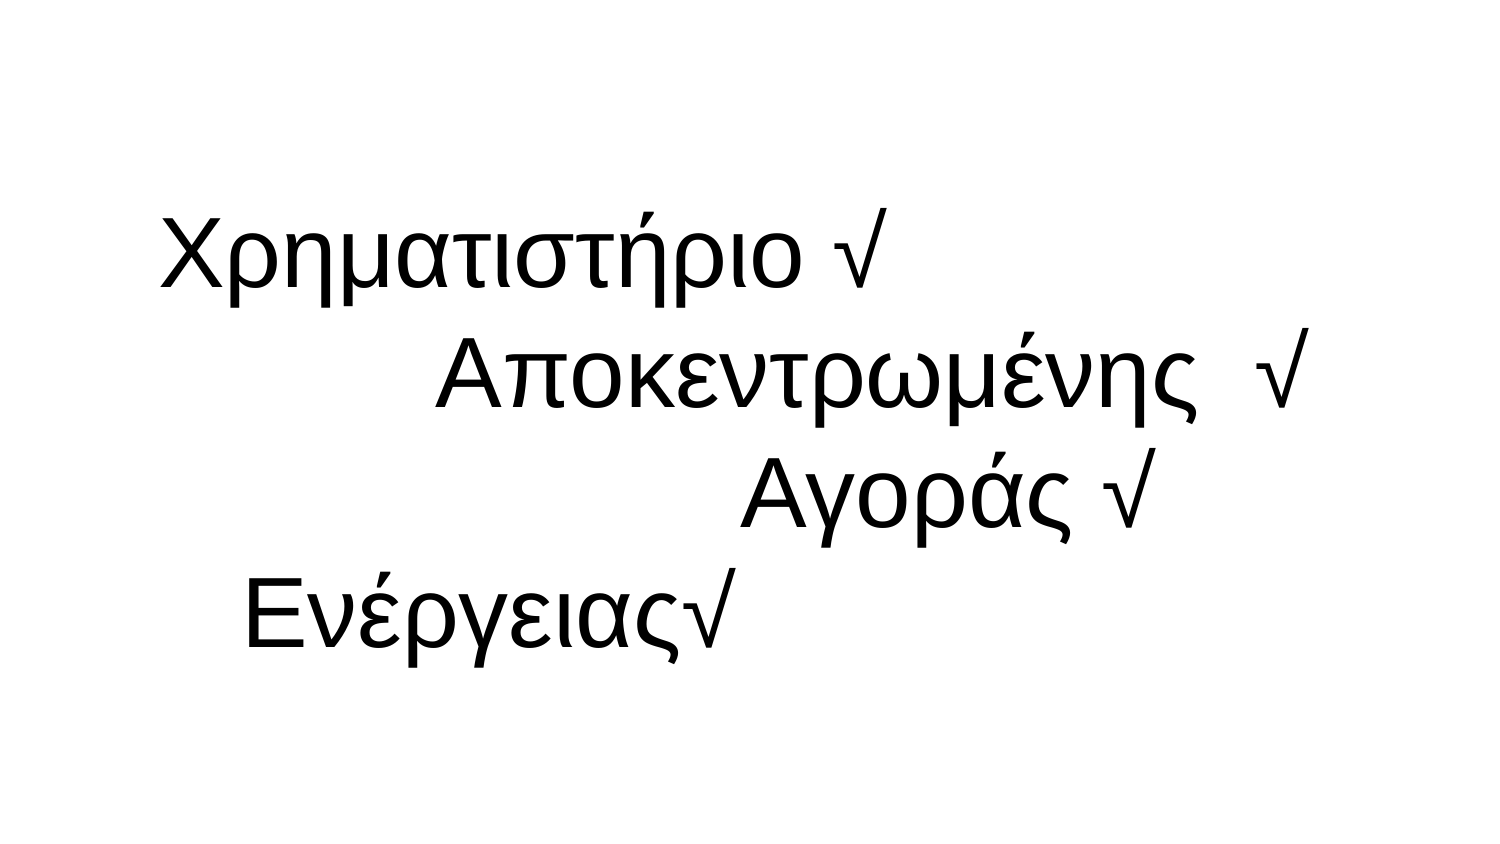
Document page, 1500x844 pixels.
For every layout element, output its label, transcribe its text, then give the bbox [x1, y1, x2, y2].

text_box Χρηματιστήριο √ Αποκεντρωμένης √ Αγοράς √ Ενέργειας√ [60, 30, 1425, 825]
